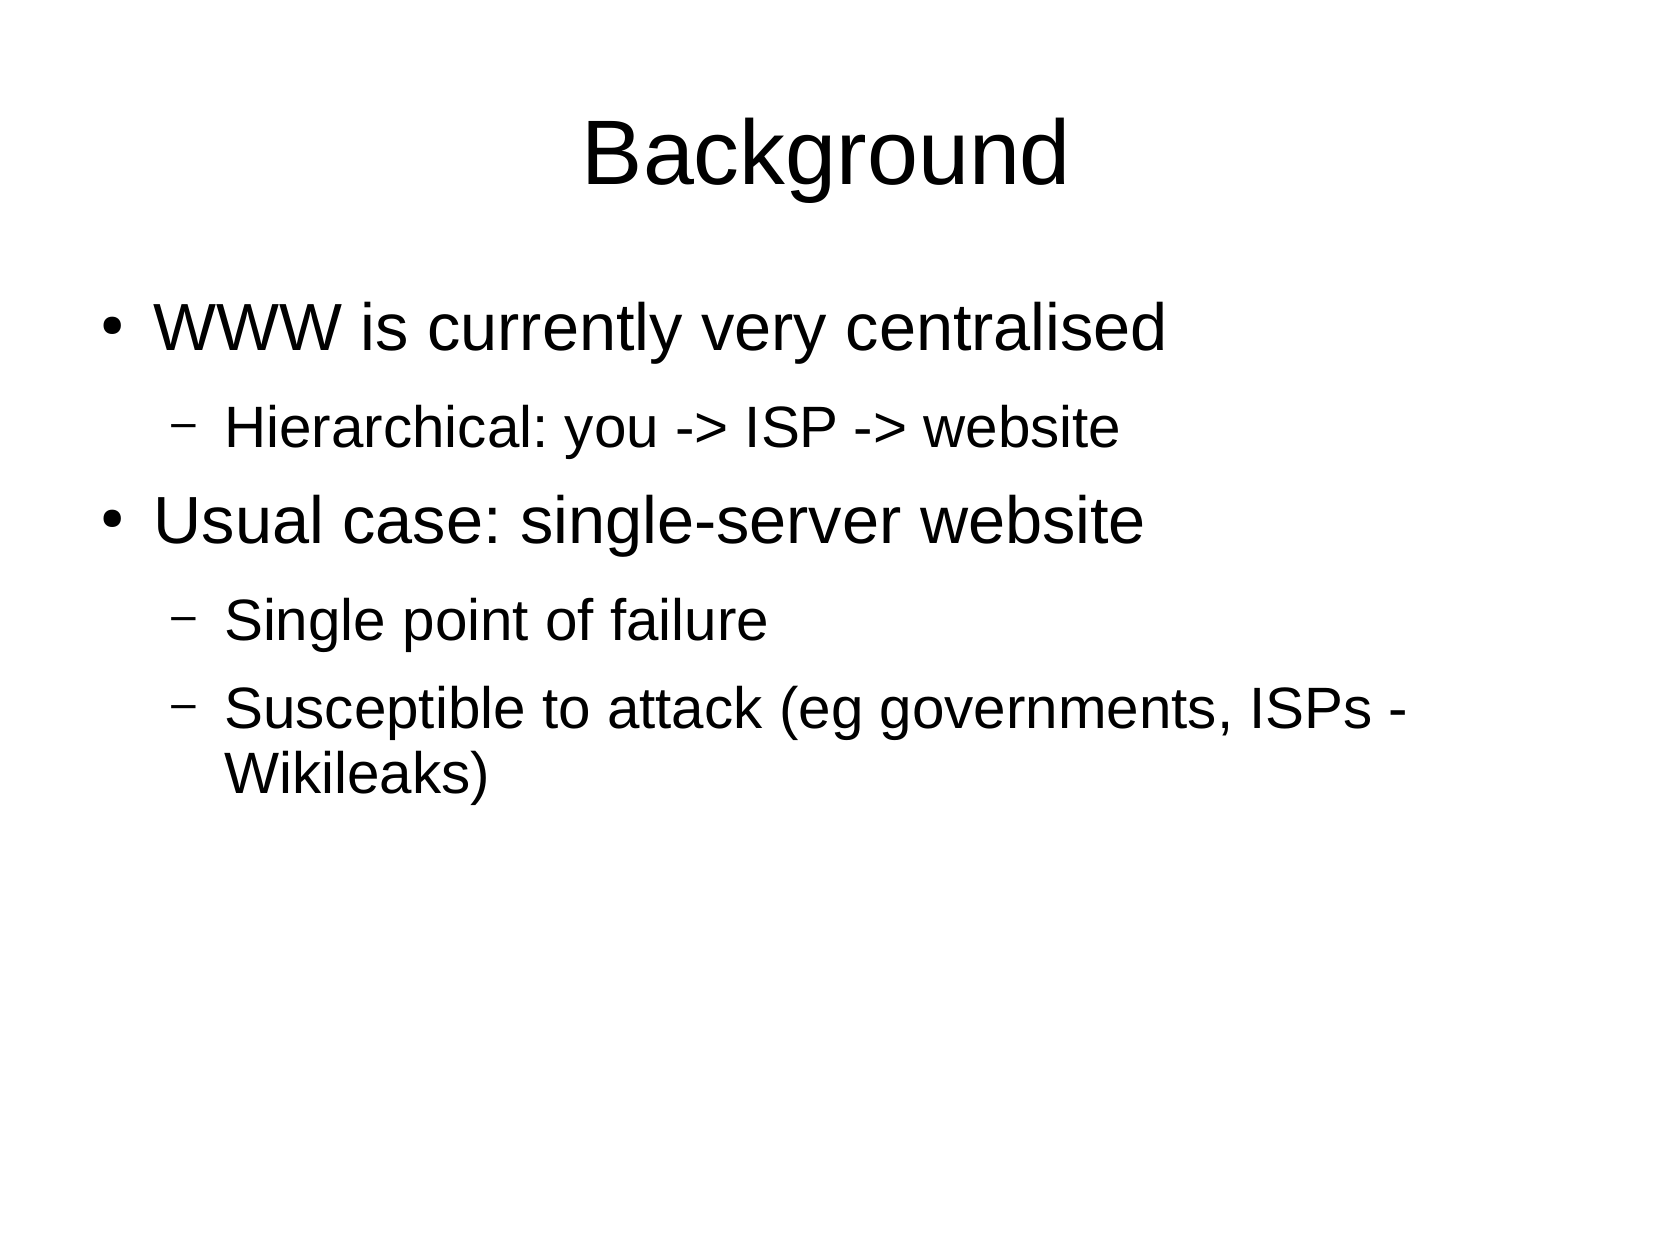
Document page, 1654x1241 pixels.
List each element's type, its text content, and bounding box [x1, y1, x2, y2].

list WWW is currently very centralised Hierarchical: you -> ISP -> website Usual case: single-server website Single point of failure Susceptible to attack (eg governments, ISPs - Wikileaks) [82, 290, 1571, 1010]
title Background [82, 49, 1571, 257]
